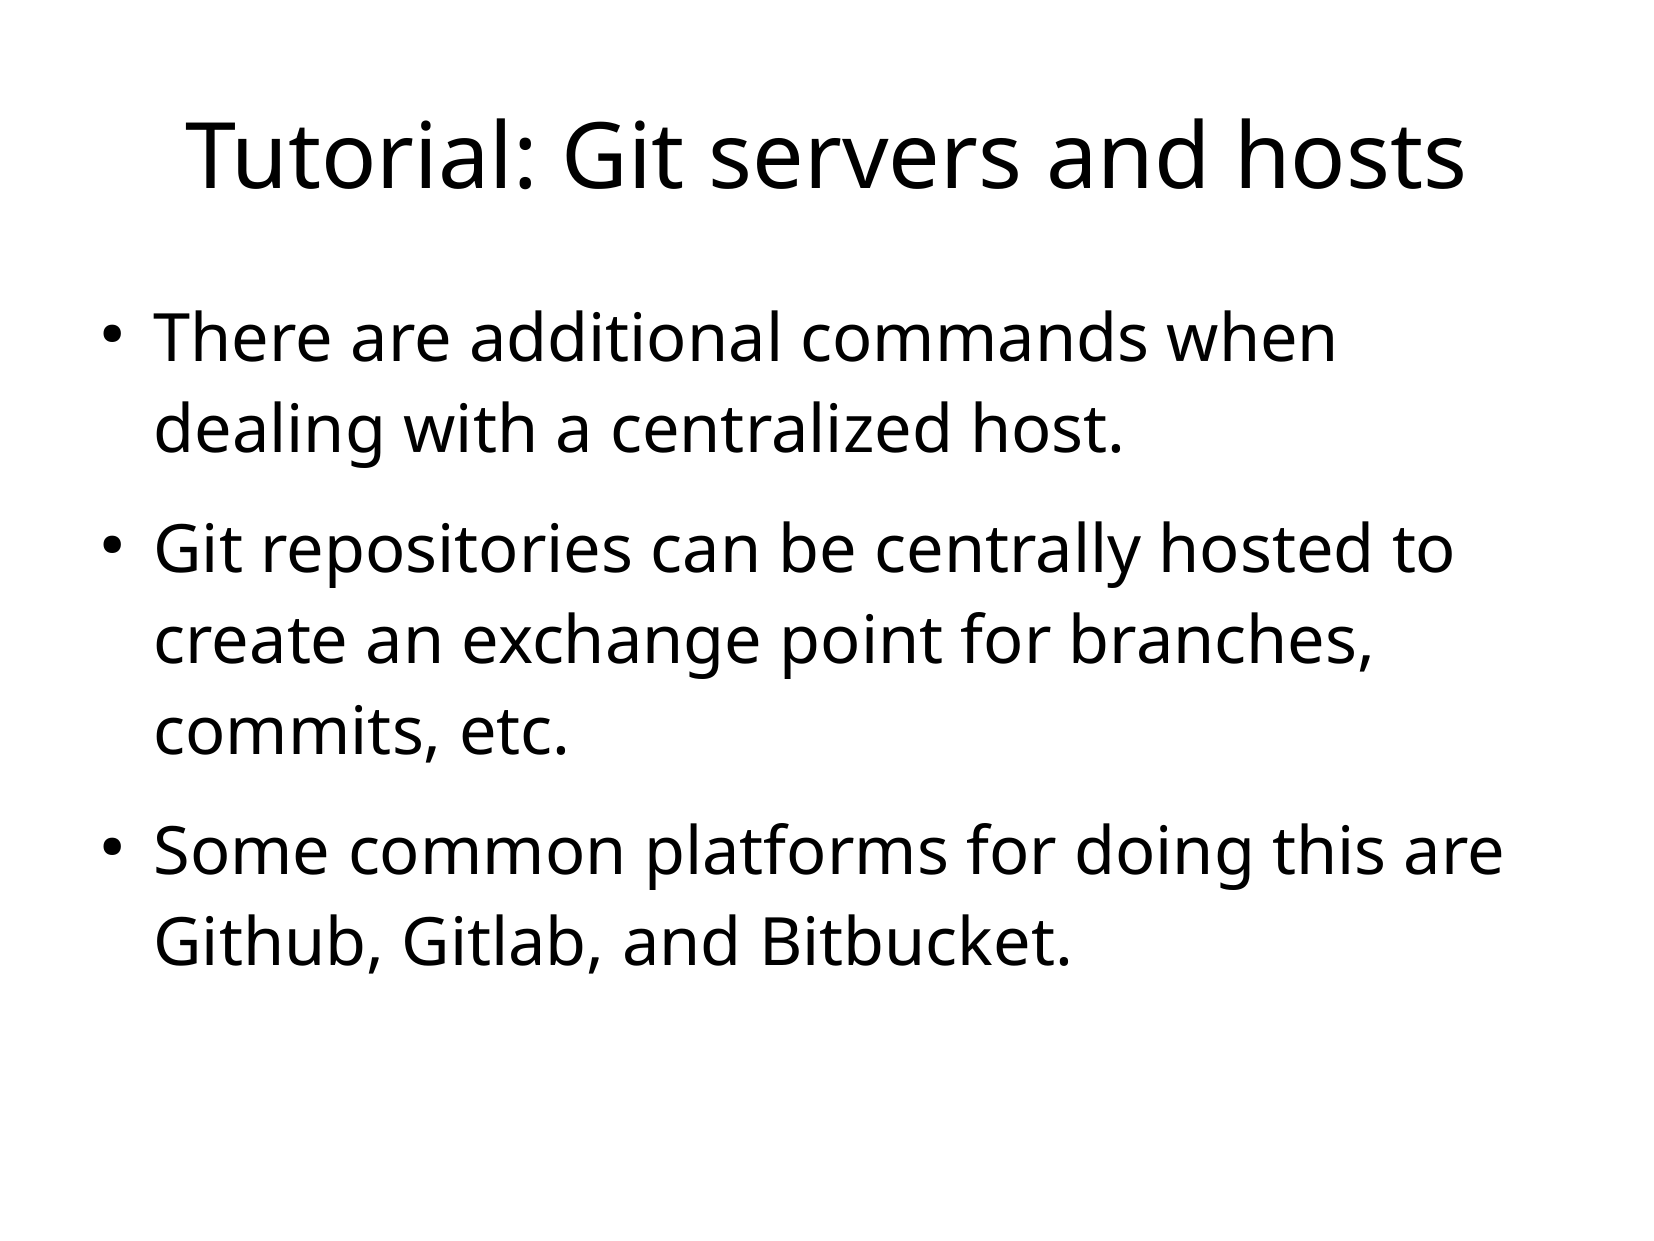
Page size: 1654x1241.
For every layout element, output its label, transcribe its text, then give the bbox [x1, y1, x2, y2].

title Tutorial: Git servers and hosts [82, 27, 1571, 279]
list There are additional commands when dealing with a centralized host. Git repositories can be centrally hosted to create an exchange point for branches, commits, etc. Some common platforms for doing this are Github, Gitlab, and Bitbucket. [82, 290, 1571, 1010]
